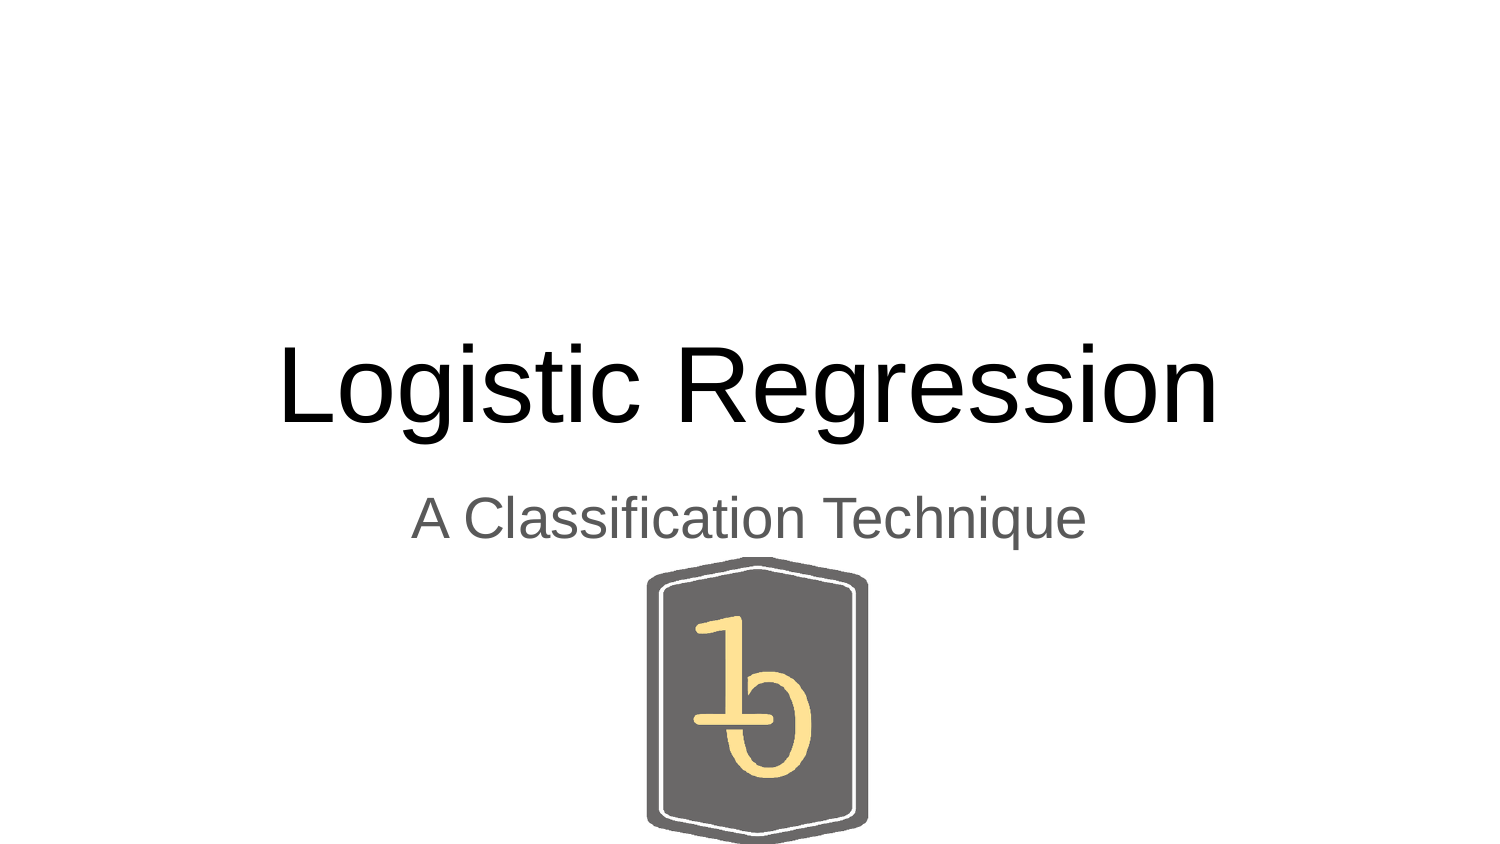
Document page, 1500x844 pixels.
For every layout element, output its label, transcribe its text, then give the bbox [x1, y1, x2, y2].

subtitle A Classification Technique [51, 464, 1449, 595]
picture [588, 557, 926, 844]
title Logistic Regression [51, 122, 1449, 459]
